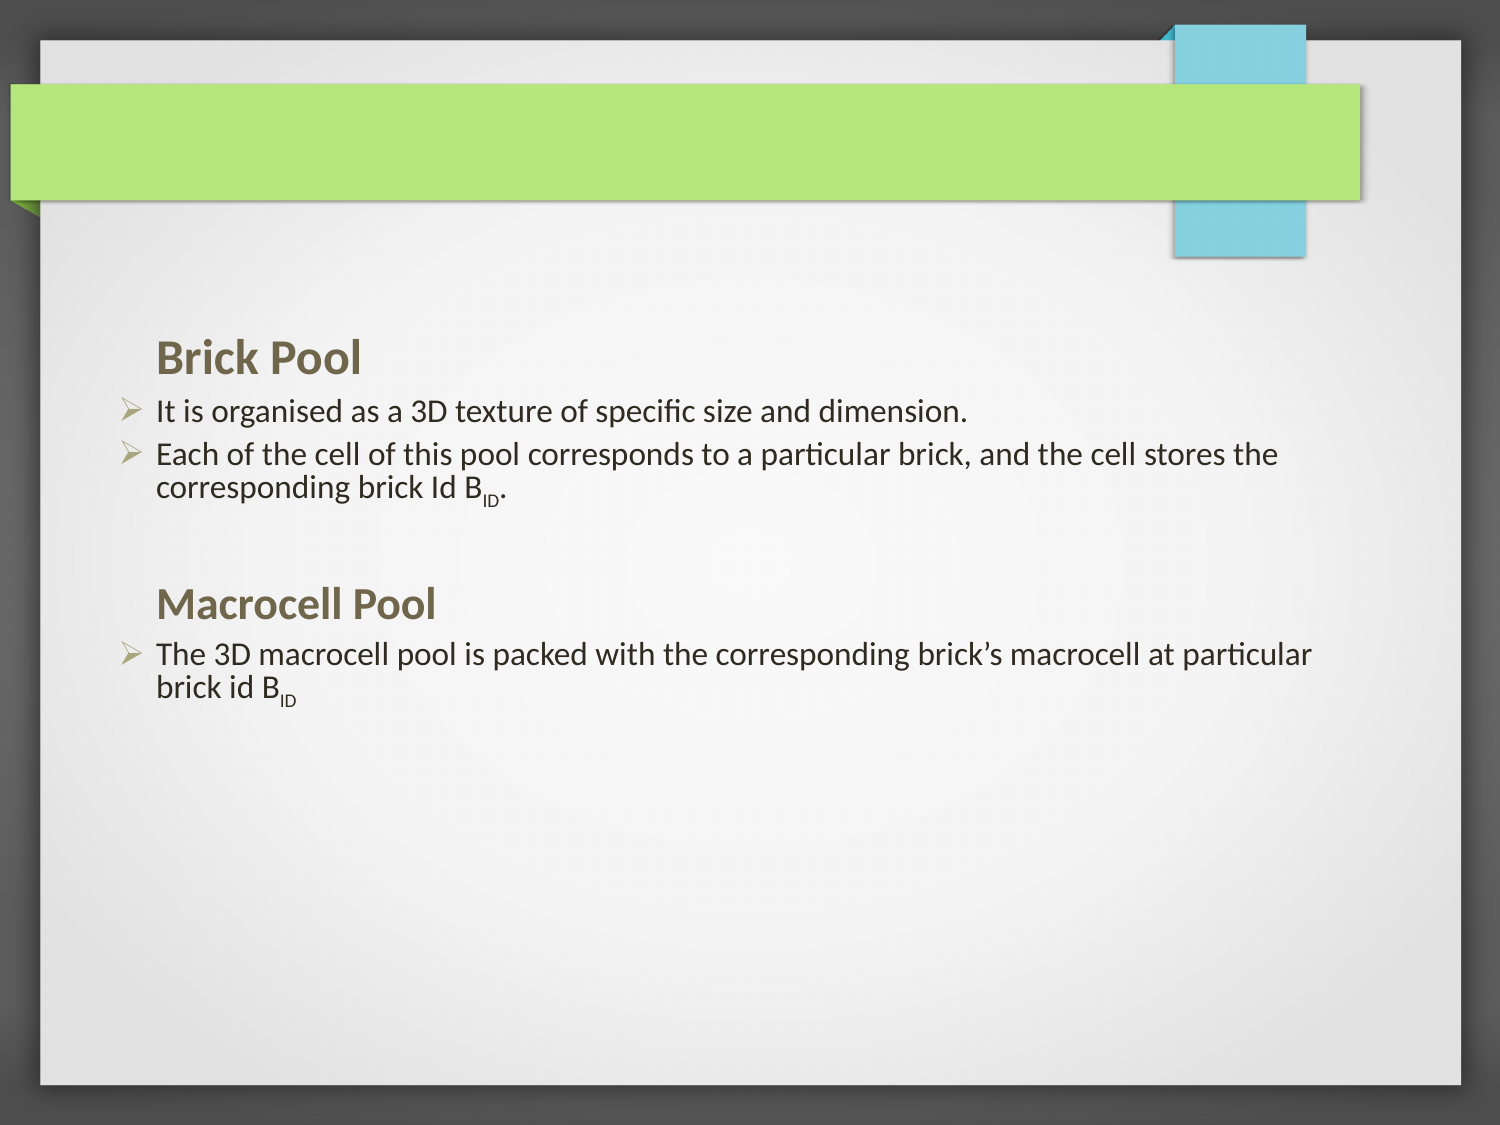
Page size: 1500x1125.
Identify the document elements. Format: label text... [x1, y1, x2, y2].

picture [0, 0, 1500, 1125]
list Brick Pool It is organised as a 3D texture of specific size and dimension. Each of the cell of this pool corresponds to a particular brick, and the cell stores the corresponding brick Id BID. Macrocell Pool The 3D macrocell pool is packed with the corresponding brick’s macrocell at particular brick id BID [84, 329, 1335, 1125]
